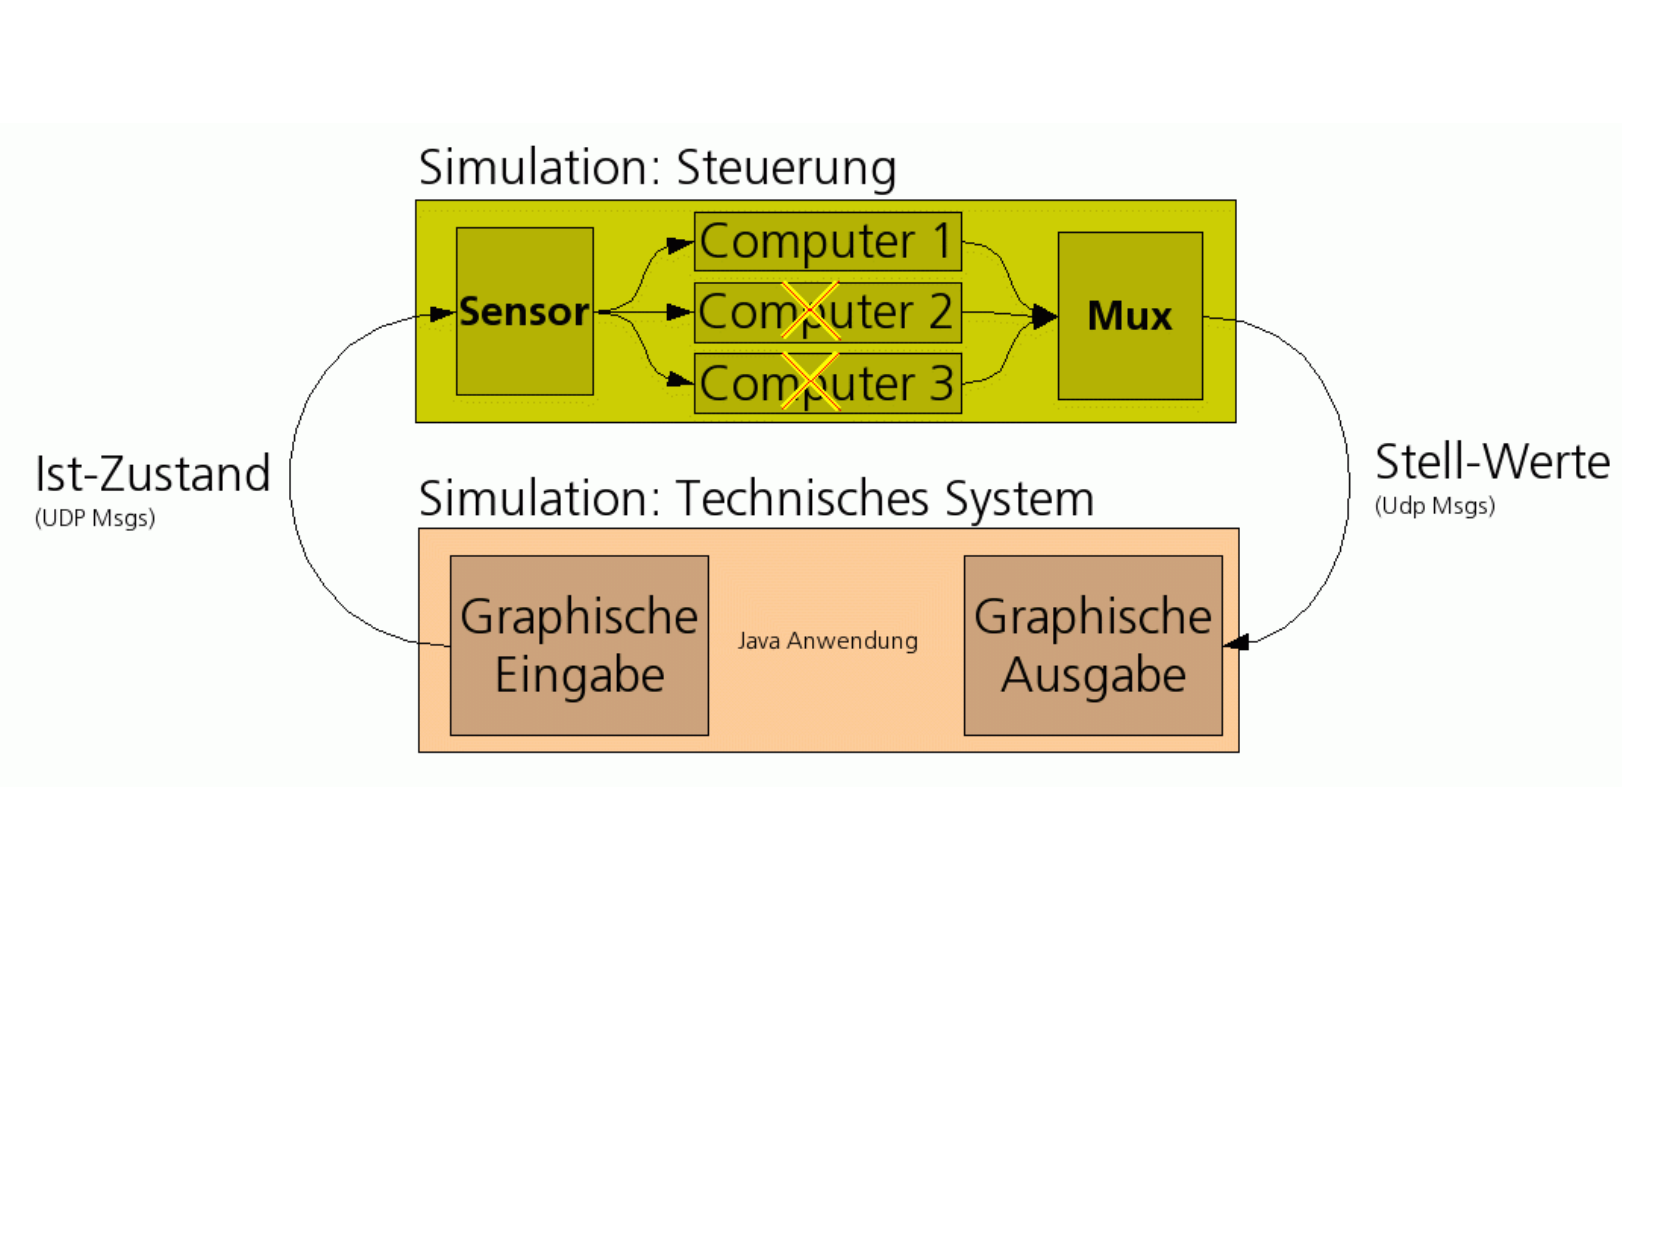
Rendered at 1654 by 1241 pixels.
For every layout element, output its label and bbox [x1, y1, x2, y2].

picture [0, 123, 1622, 787]
